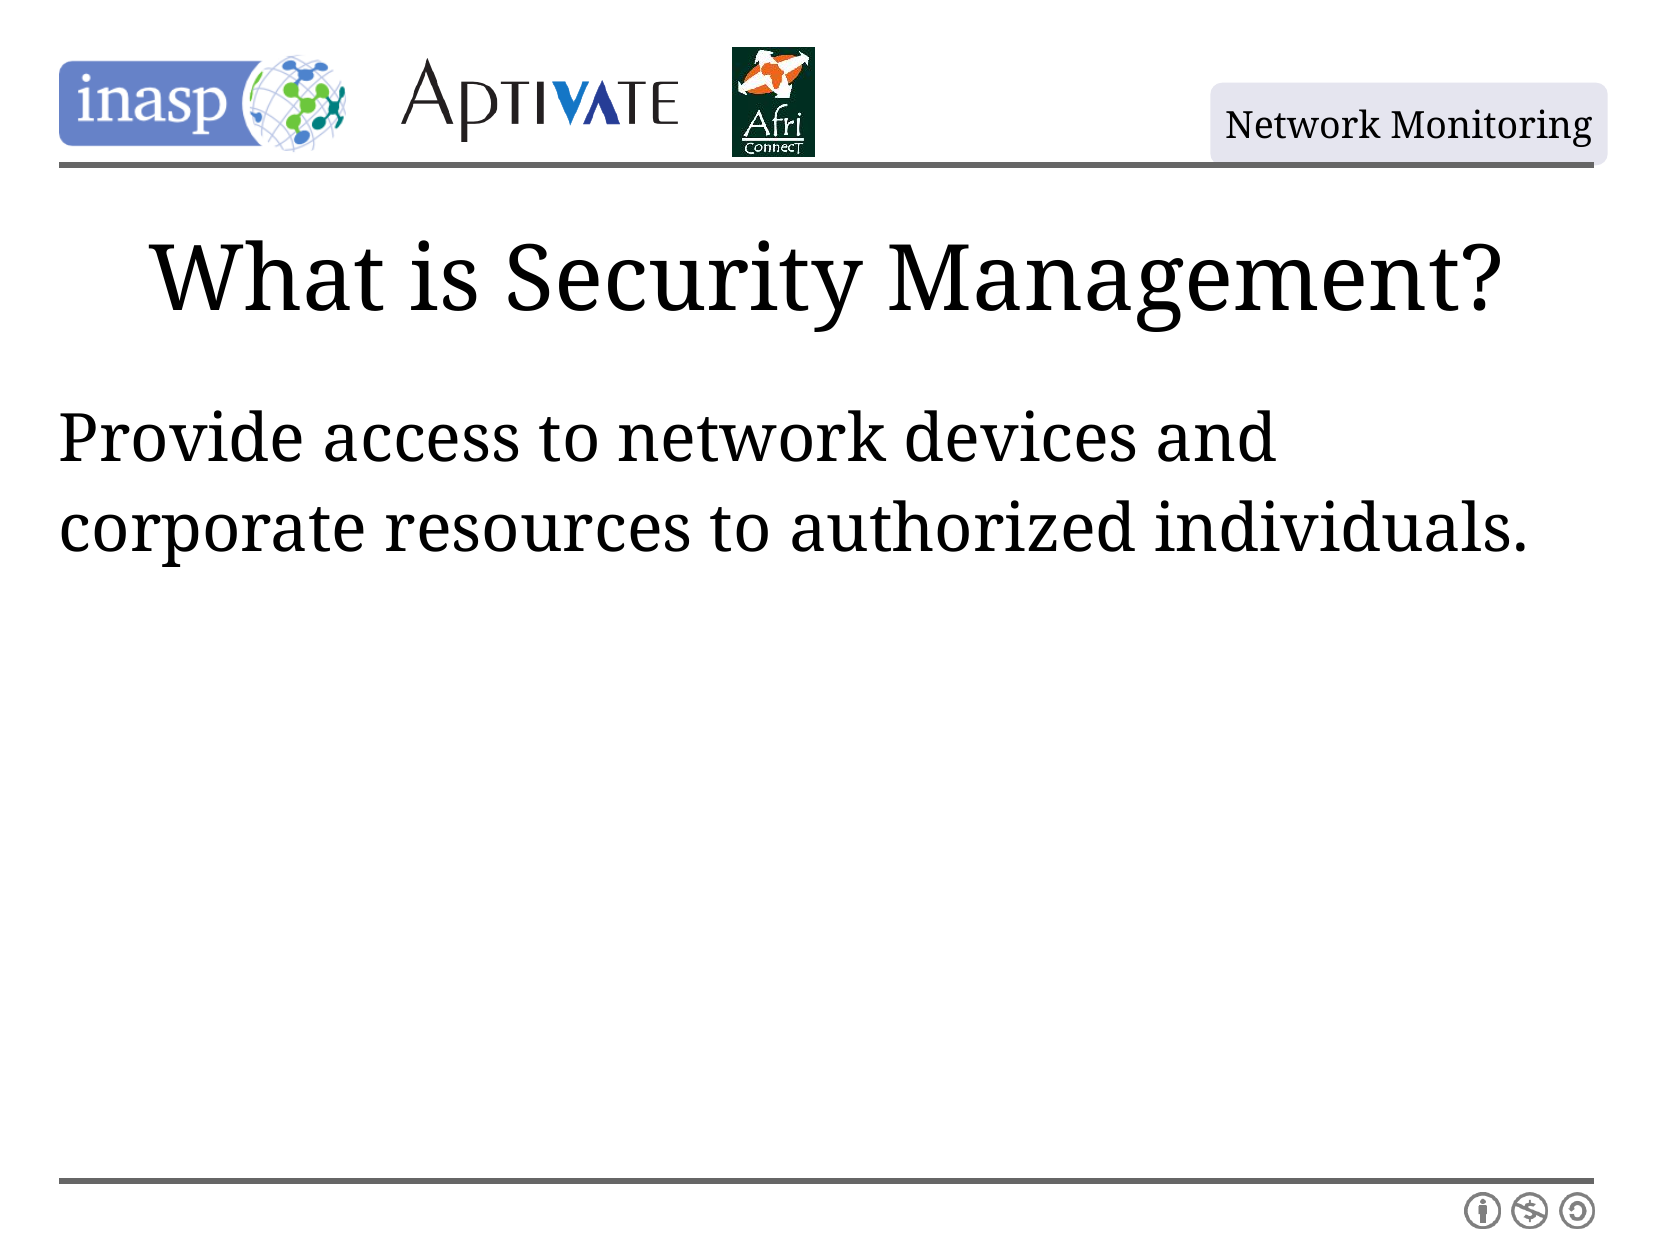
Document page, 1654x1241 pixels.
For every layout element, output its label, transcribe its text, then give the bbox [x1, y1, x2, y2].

picture [59, 47, 355, 160]
picture [401, 58, 678, 142]
list Provide access to network devices and corporate resources to authorized individuals. [59, 389, 1595, 1109]
picture [1559, 1192, 1595, 1229]
picture [1511, 1192, 1548, 1229]
picture [732, 47, 815, 157]
title What is Security Management? [59, 212, 1595, 343]
picture [1464, 1192, 1501, 1229]
